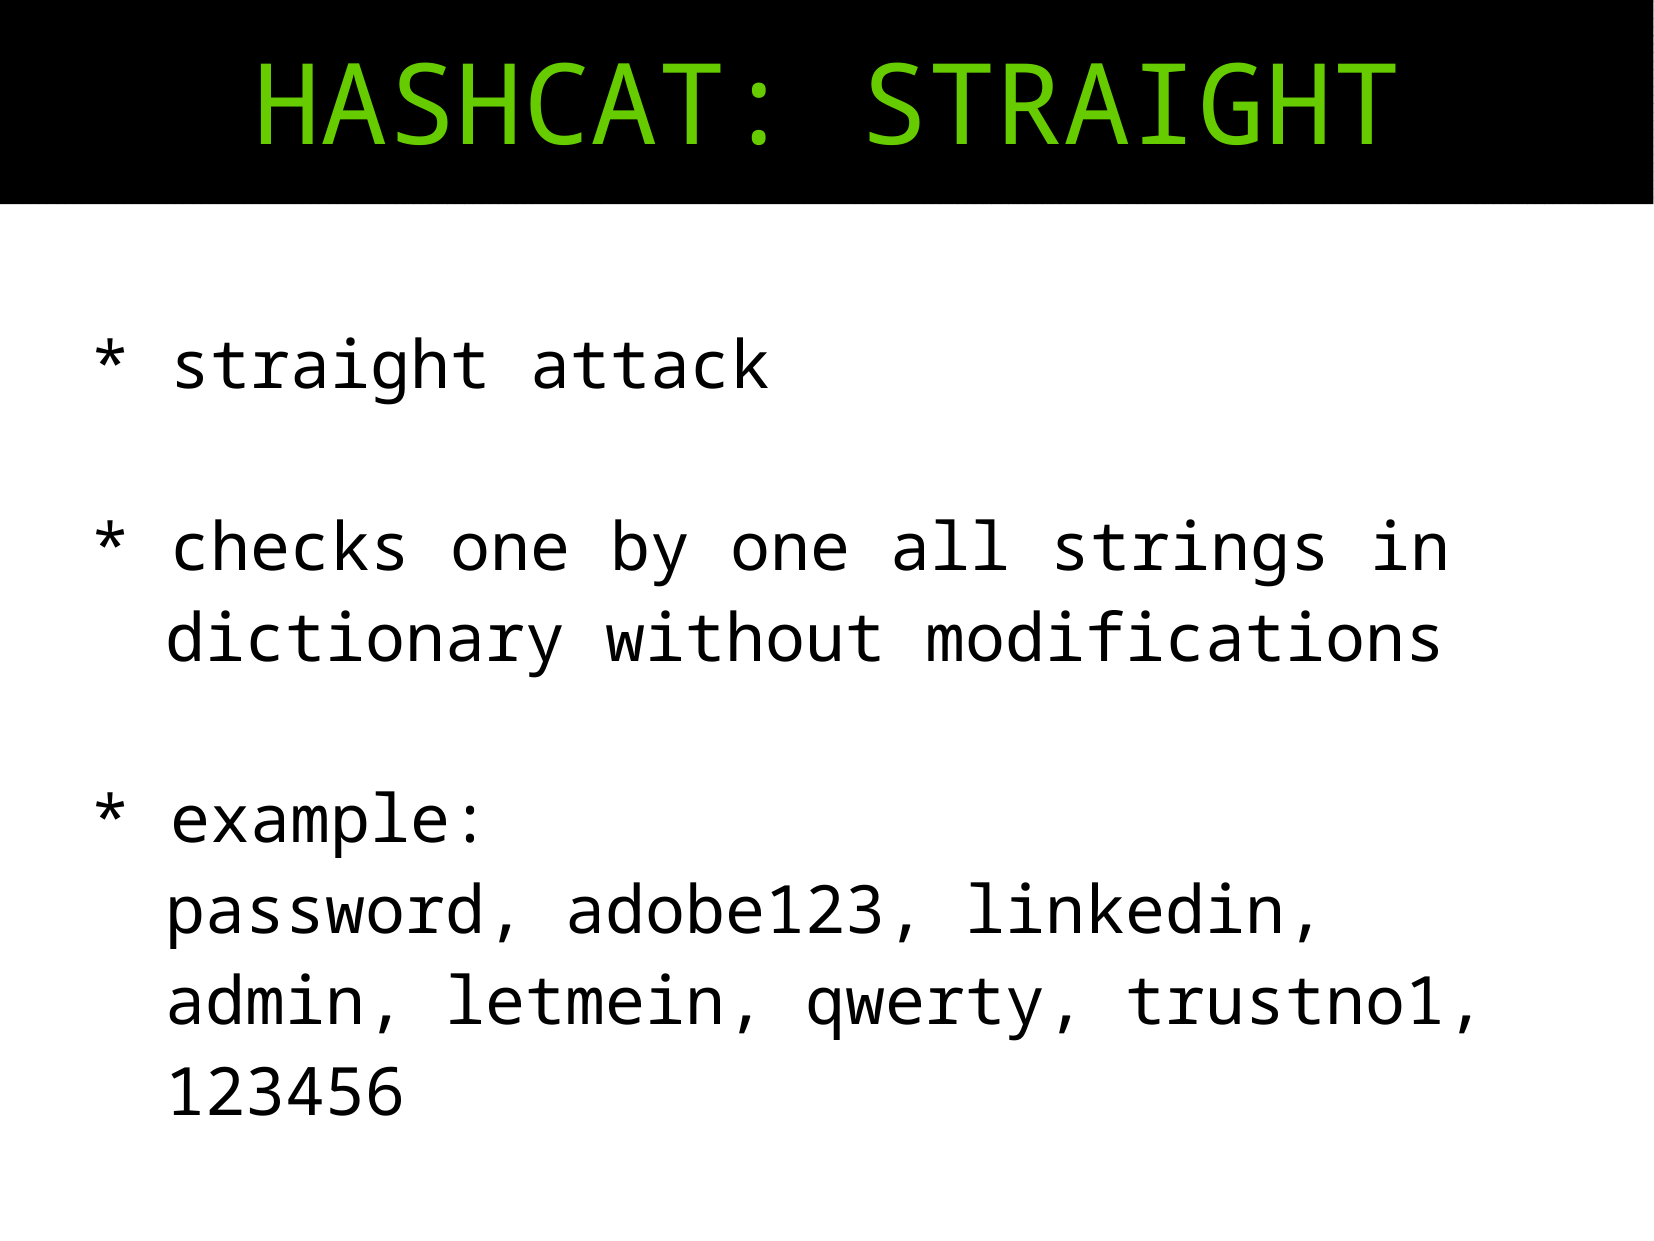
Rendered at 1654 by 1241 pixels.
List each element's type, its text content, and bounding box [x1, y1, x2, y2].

subtitle * straight attack * checks one by one all strings in dictionary without modifications * example: password, adobe123, linkedin, admin, letmein, qwerty, trustno1, 123456 [90, 305, 1621, 1146]
title HASHCAT: STRAIGHT [0, 0, 1654, 205]
